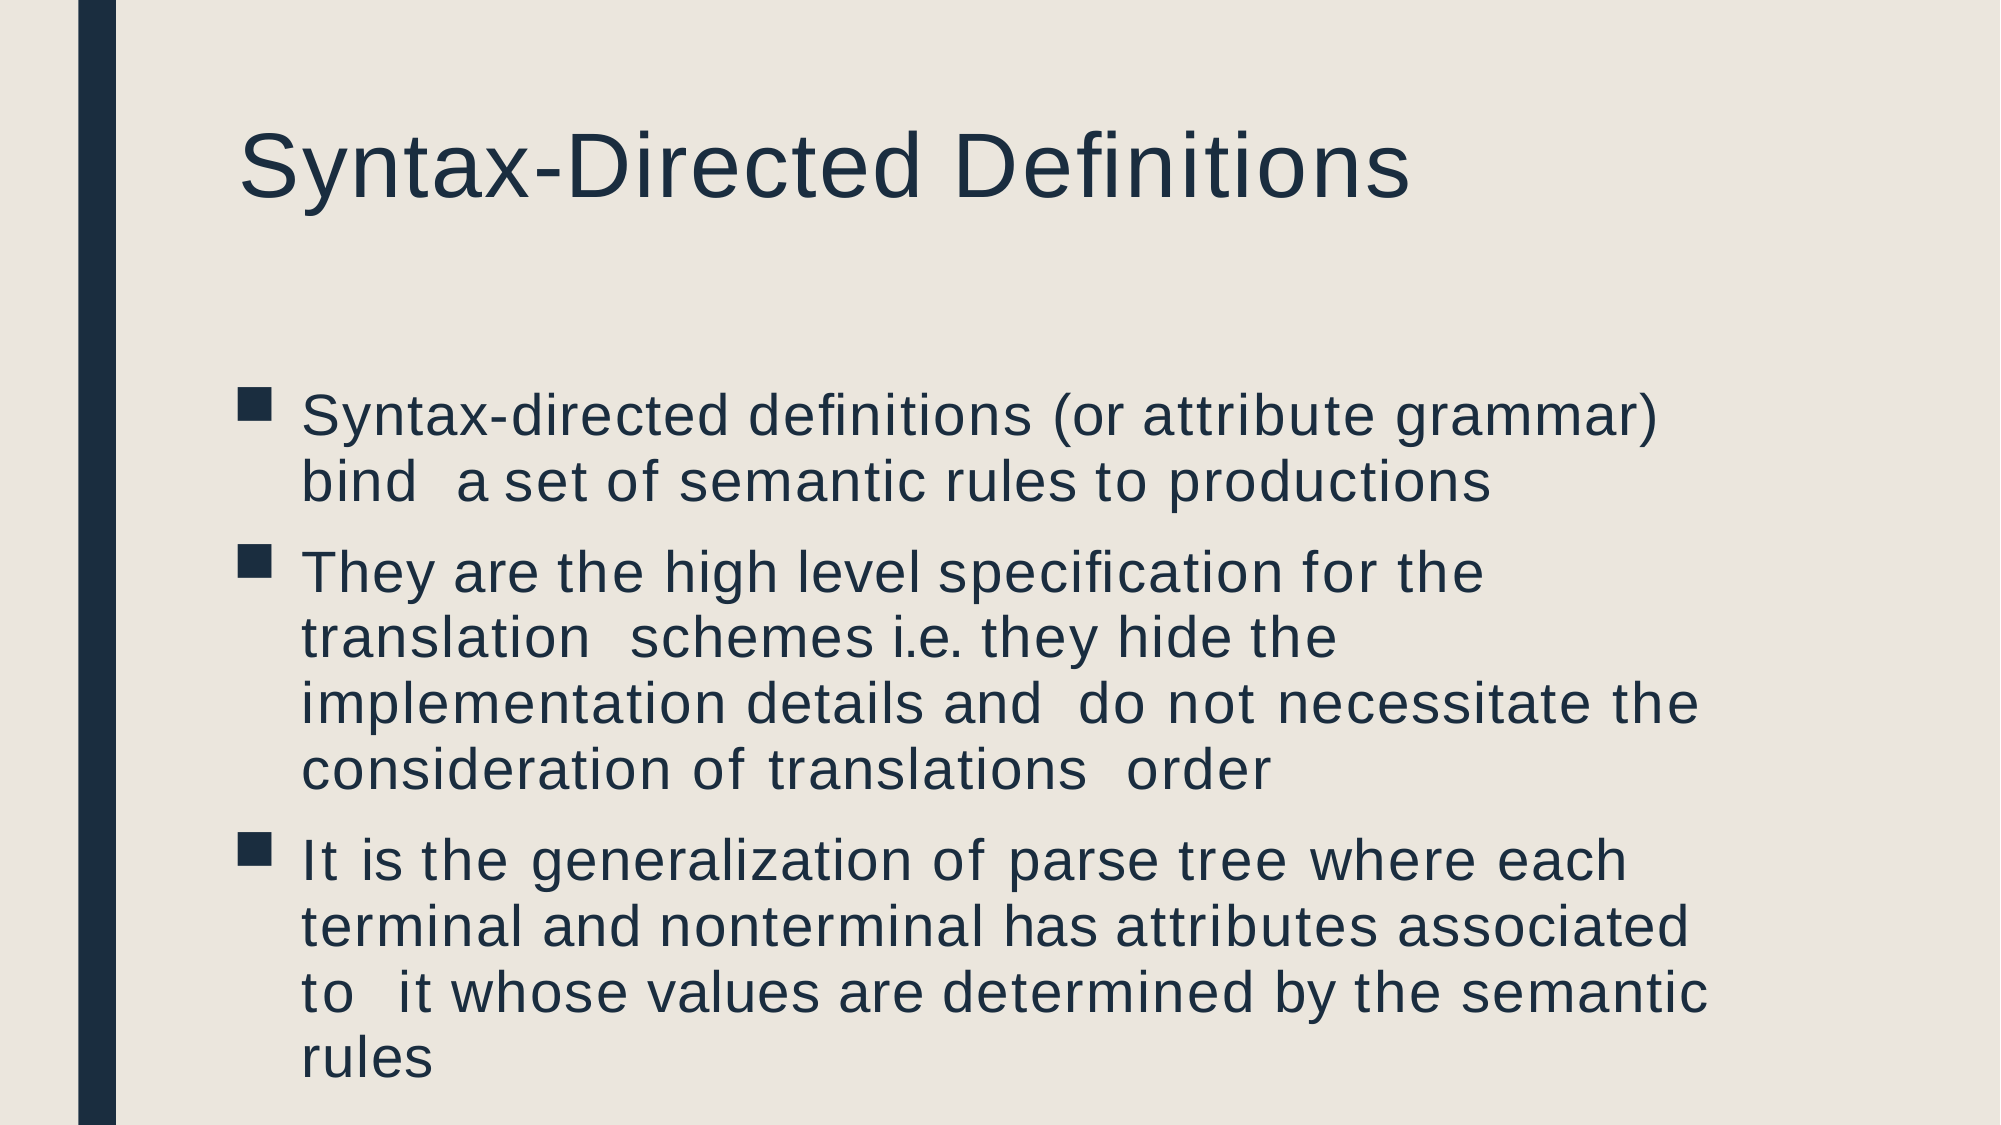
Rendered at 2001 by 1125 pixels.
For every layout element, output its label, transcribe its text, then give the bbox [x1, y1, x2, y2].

title Syntax-Directed Deﬁnitions [236, 103, 1413, 294]
text_box Syntax-directed deﬁnitions (or attribute grammar) bind a set of semantic rules to productions They are the high level speciﬁcation for the translation schemes i.e. they hide the implementation details and do not necessitate the consideration of translations order It is the generalization of parse tree where each terminal and nonterminal has attributes associated to it whose values are determined by the semantic rules [230, 373, 1780, 1090]
